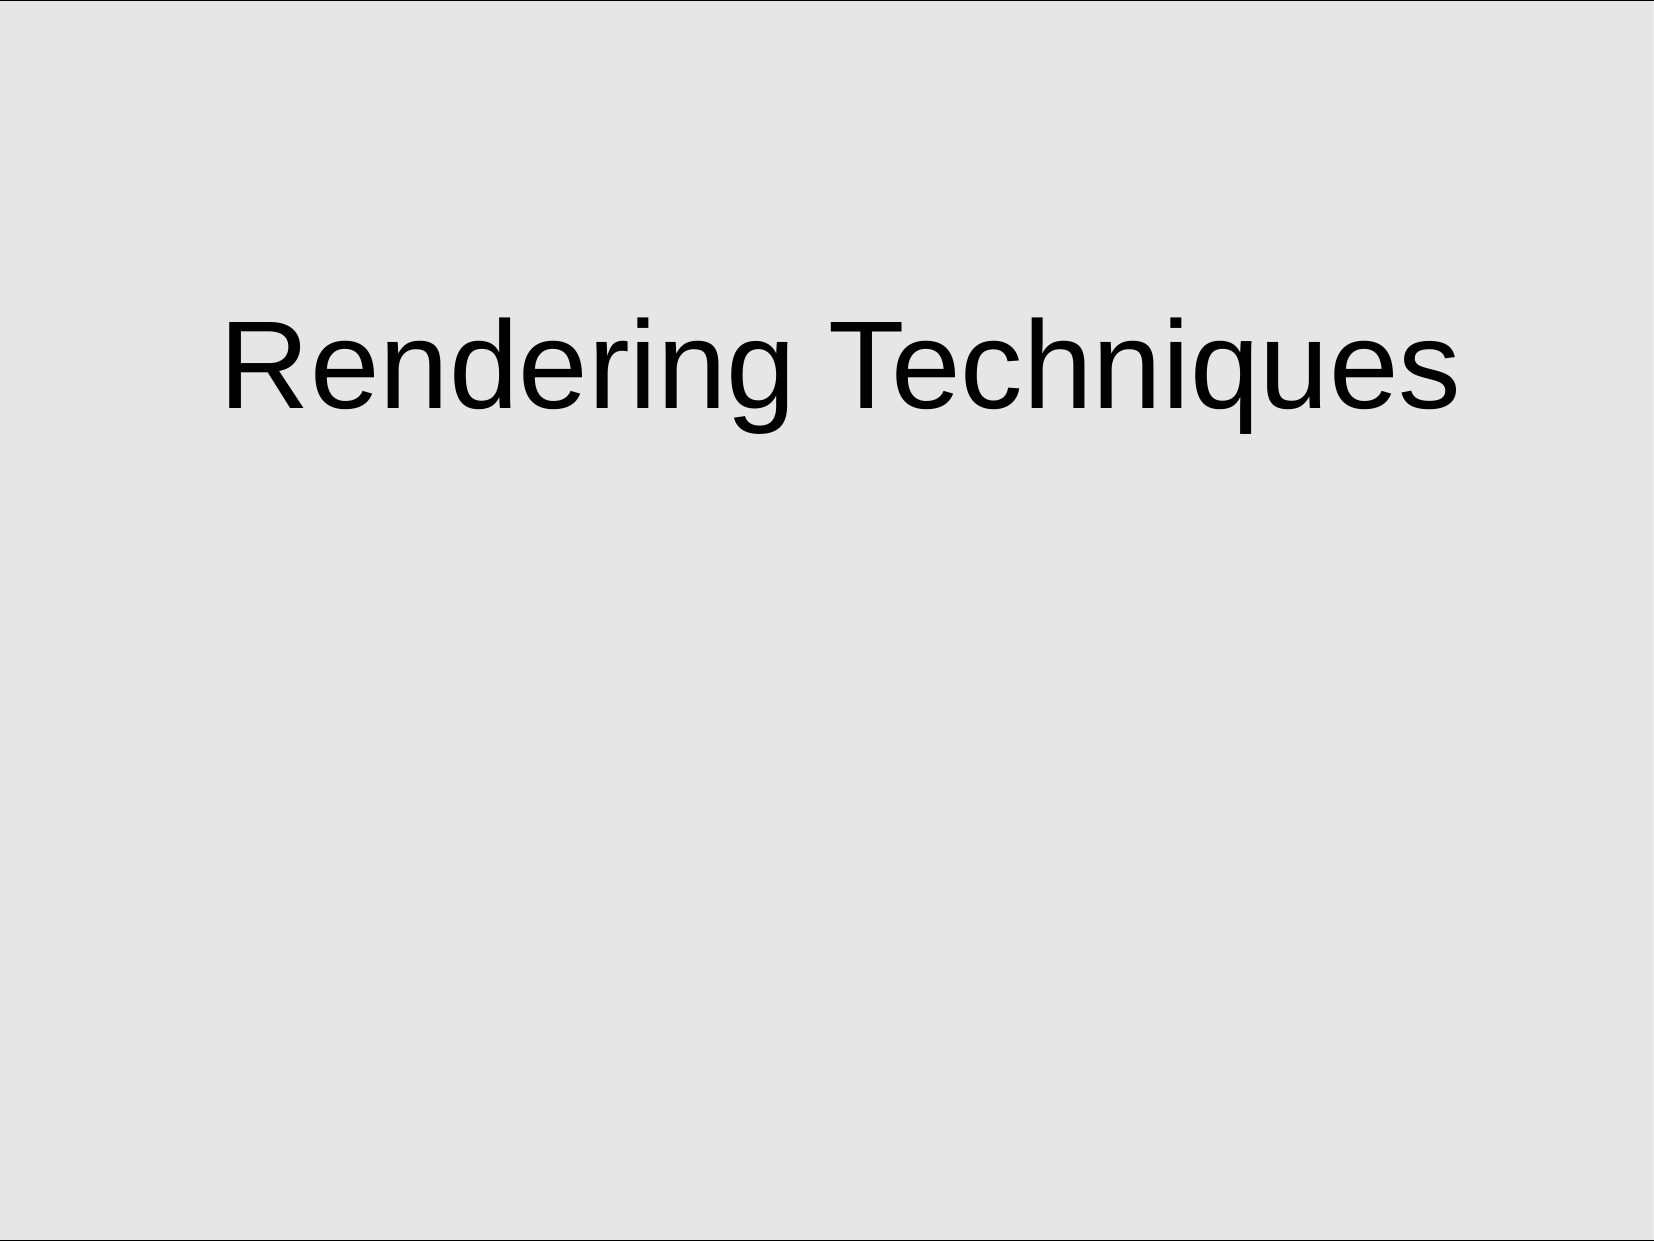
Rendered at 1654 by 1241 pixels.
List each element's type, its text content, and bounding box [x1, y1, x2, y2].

text_box Rendering Techniques [205, 288, 1477, 807]
